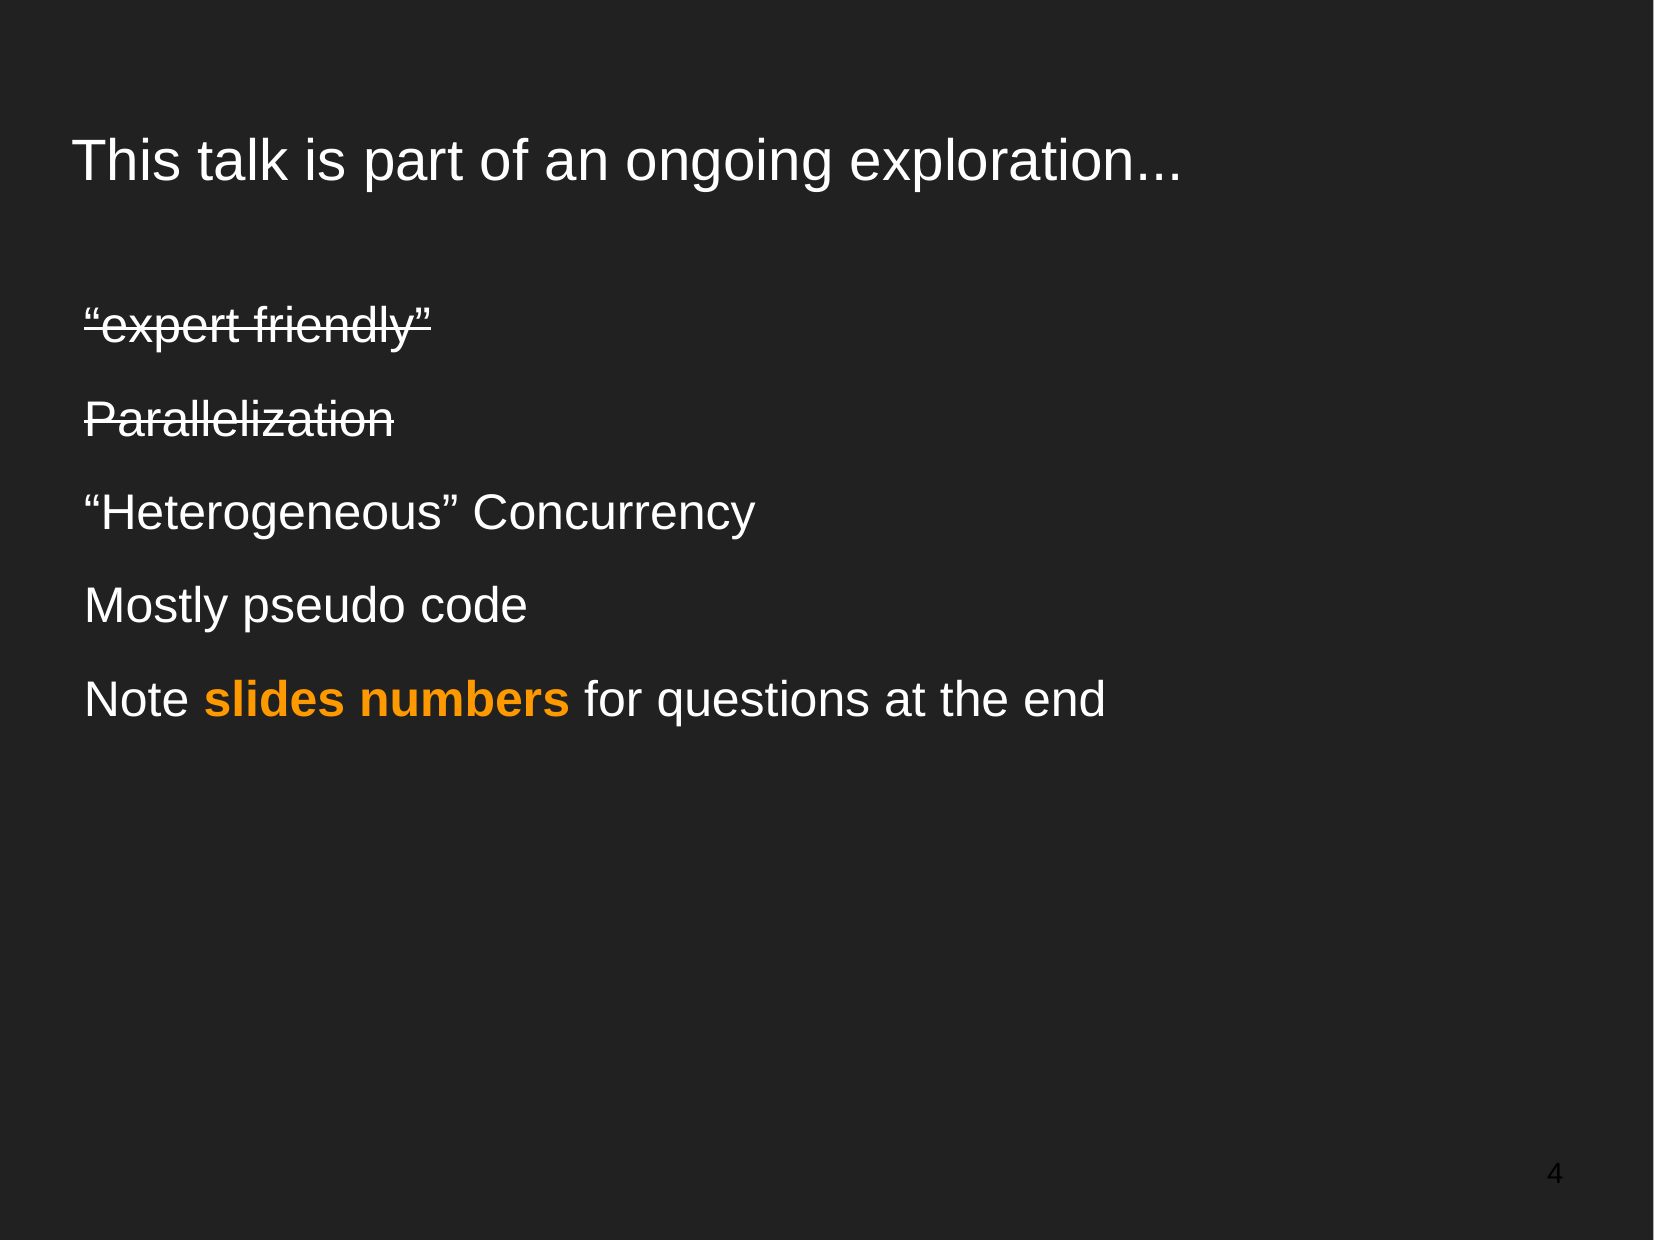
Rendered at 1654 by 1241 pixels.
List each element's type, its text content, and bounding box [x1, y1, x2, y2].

title This talk is part of an ongoing exploration... [56, 107, 1598, 246]
list “expert friendly” Parallelization “Heterogeneous” Concurrency Mostly pseudo code Note slides numbers for questions at the end [56, 277, 1598, 1102]
slide_number <number> [1532, 1124, 1632, 1220]
